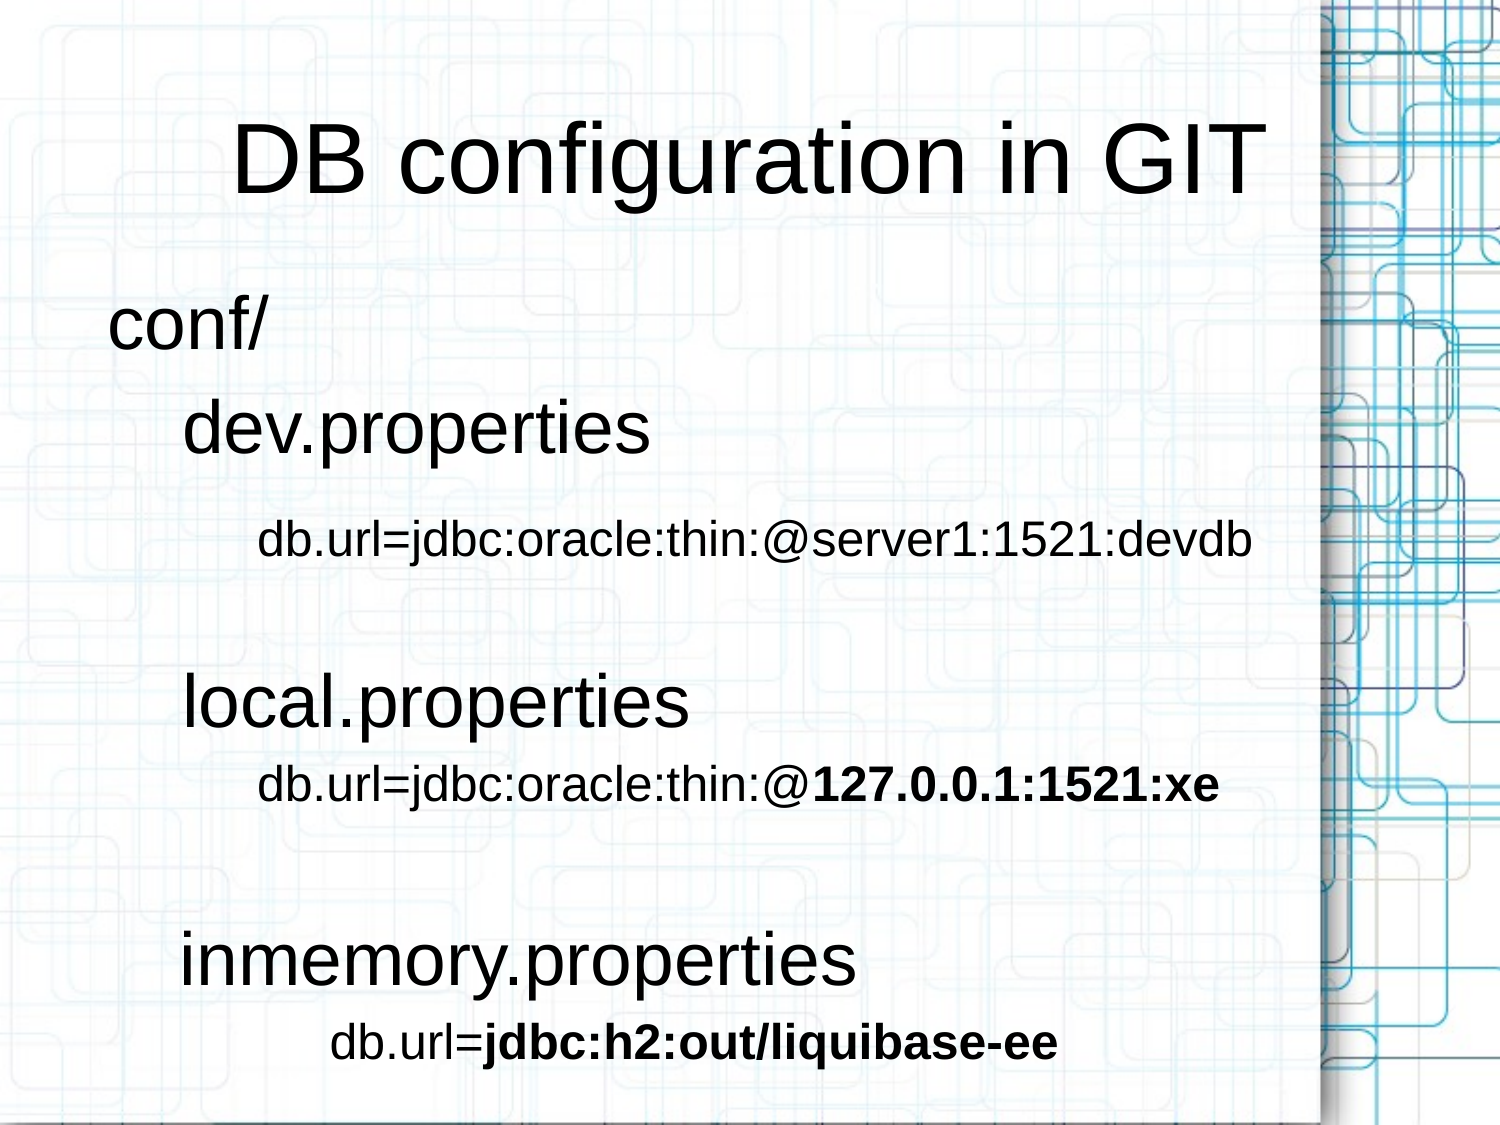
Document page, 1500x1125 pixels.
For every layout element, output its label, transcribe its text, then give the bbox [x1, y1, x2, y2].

text_box local.properties db.url=jdbc:oracle:thin:@127.0.0.1:1521:xe [92, 624, 1443, 846]
text_box conf/ dev.properties db.url=jdbc:oracle:thin:@server1:1521:devdb [92, 246, 1443, 590]
text_box inmemory.properties db.url=jdbc:h2:out/liquibase-ee [164, 882, 1291, 1106]
picture [0, 0, 1500, 1125]
list DB configuration in GIT [75, 78, 1425, 230]
